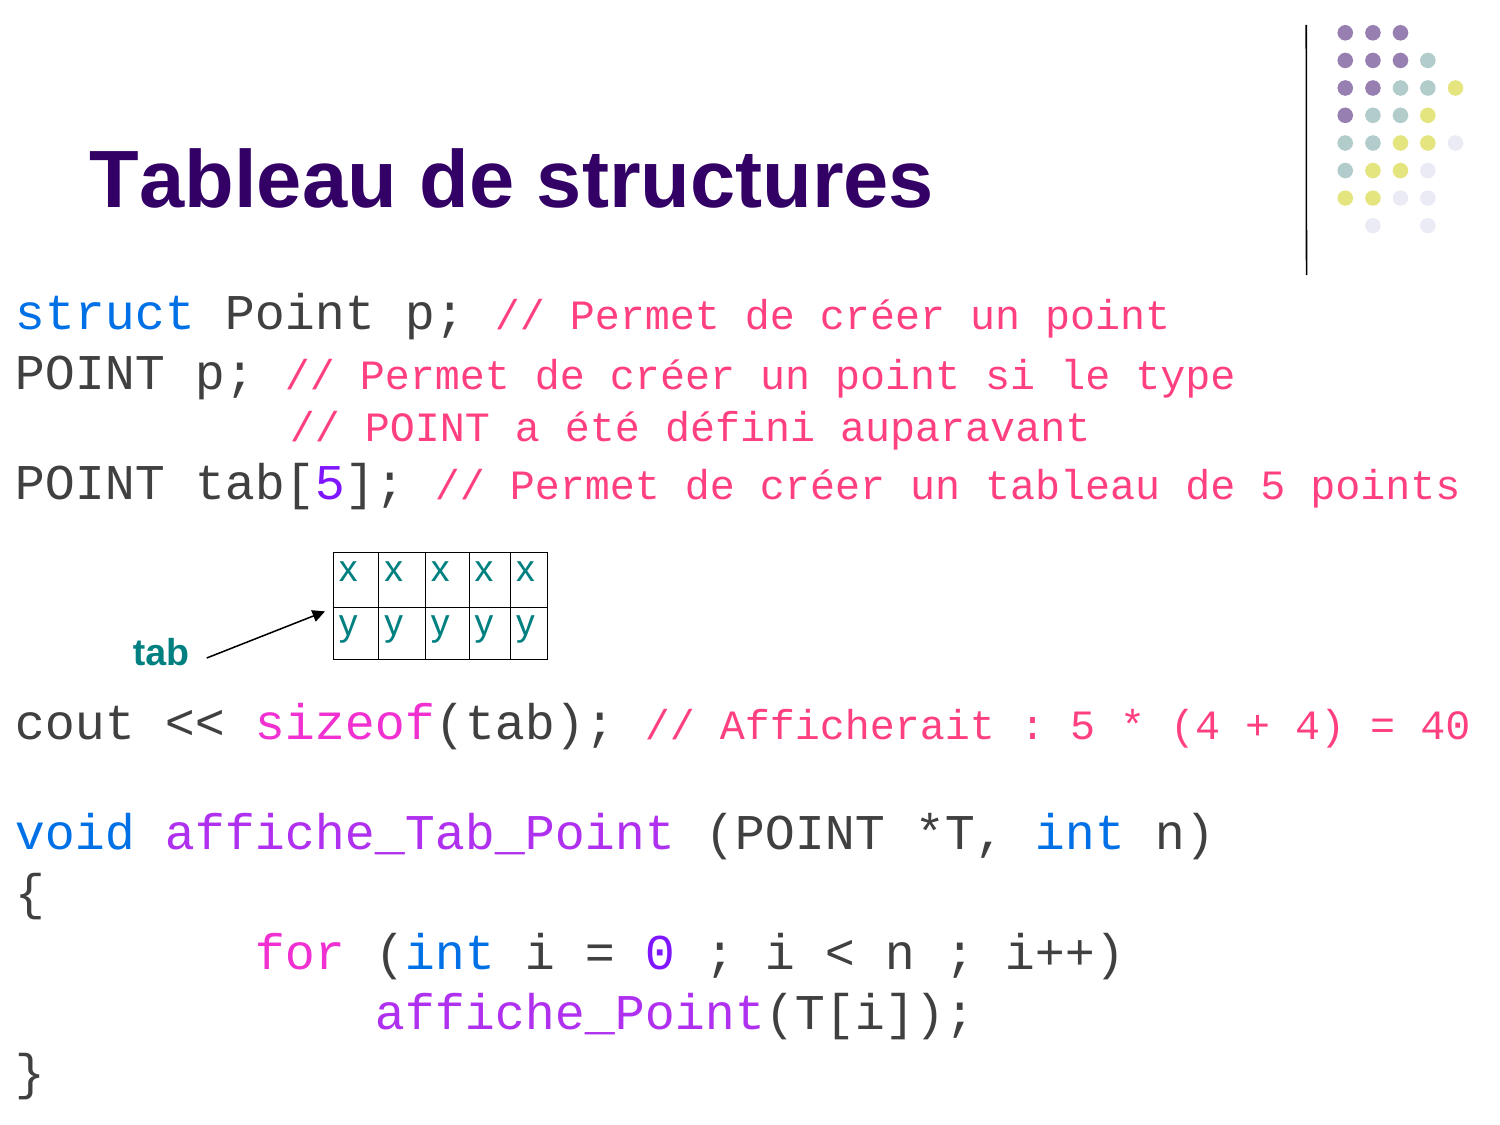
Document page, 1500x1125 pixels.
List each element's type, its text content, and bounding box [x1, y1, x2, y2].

table_header x [379, 553, 425, 607]
text_box tab [118, 620, 207, 681]
table_cell y [470, 608, 510, 659]
table_header x [470, 553, 510, 607]
table_header x [511, 553, 547, 607]
table_cell y [334, 608, 378, 659]
table_cell y [426, 608, 469, 659]
table_cell y [379, 608, 425, 659]
table_cell y [511, 608, 547, 659]
table_header x [334, 553, 378, 607]
text_box struct Point p; // Permet de créer un point POINT p; // Permet de créer un point si le type // POINT a été défini auparavant POINT tab[5]; // Permet de créer un tableau de 5 points cout << sizeof(tab); // Afficherait : 5 * (4 + 4) = 40 void affiche_Tab_Point (POINT *T, int n) { for (int i = 0 ; i < n ; i++) affiche_Point(T[i]); } [0, 271, 1500, 1093]
title Tableau de structures [75, 4, 1312, 232]
table_header x [426, 553, 469, 607]
